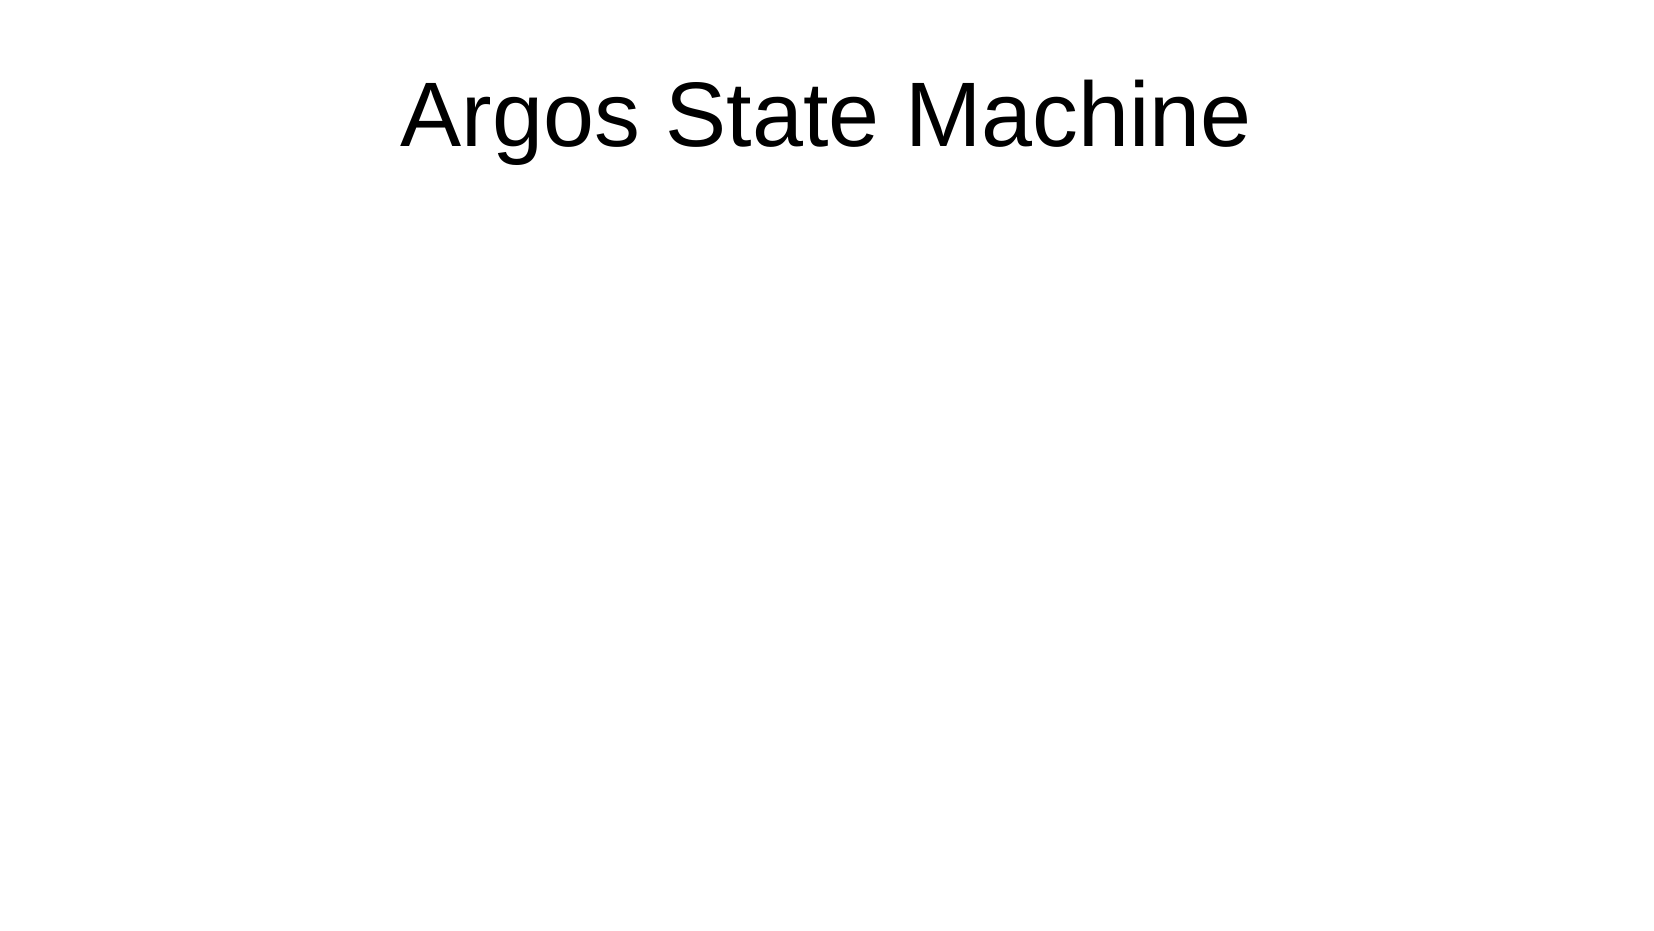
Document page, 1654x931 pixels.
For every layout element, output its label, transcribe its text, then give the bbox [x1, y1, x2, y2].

title Argos State Machine [82, 37, 1571, 193]
